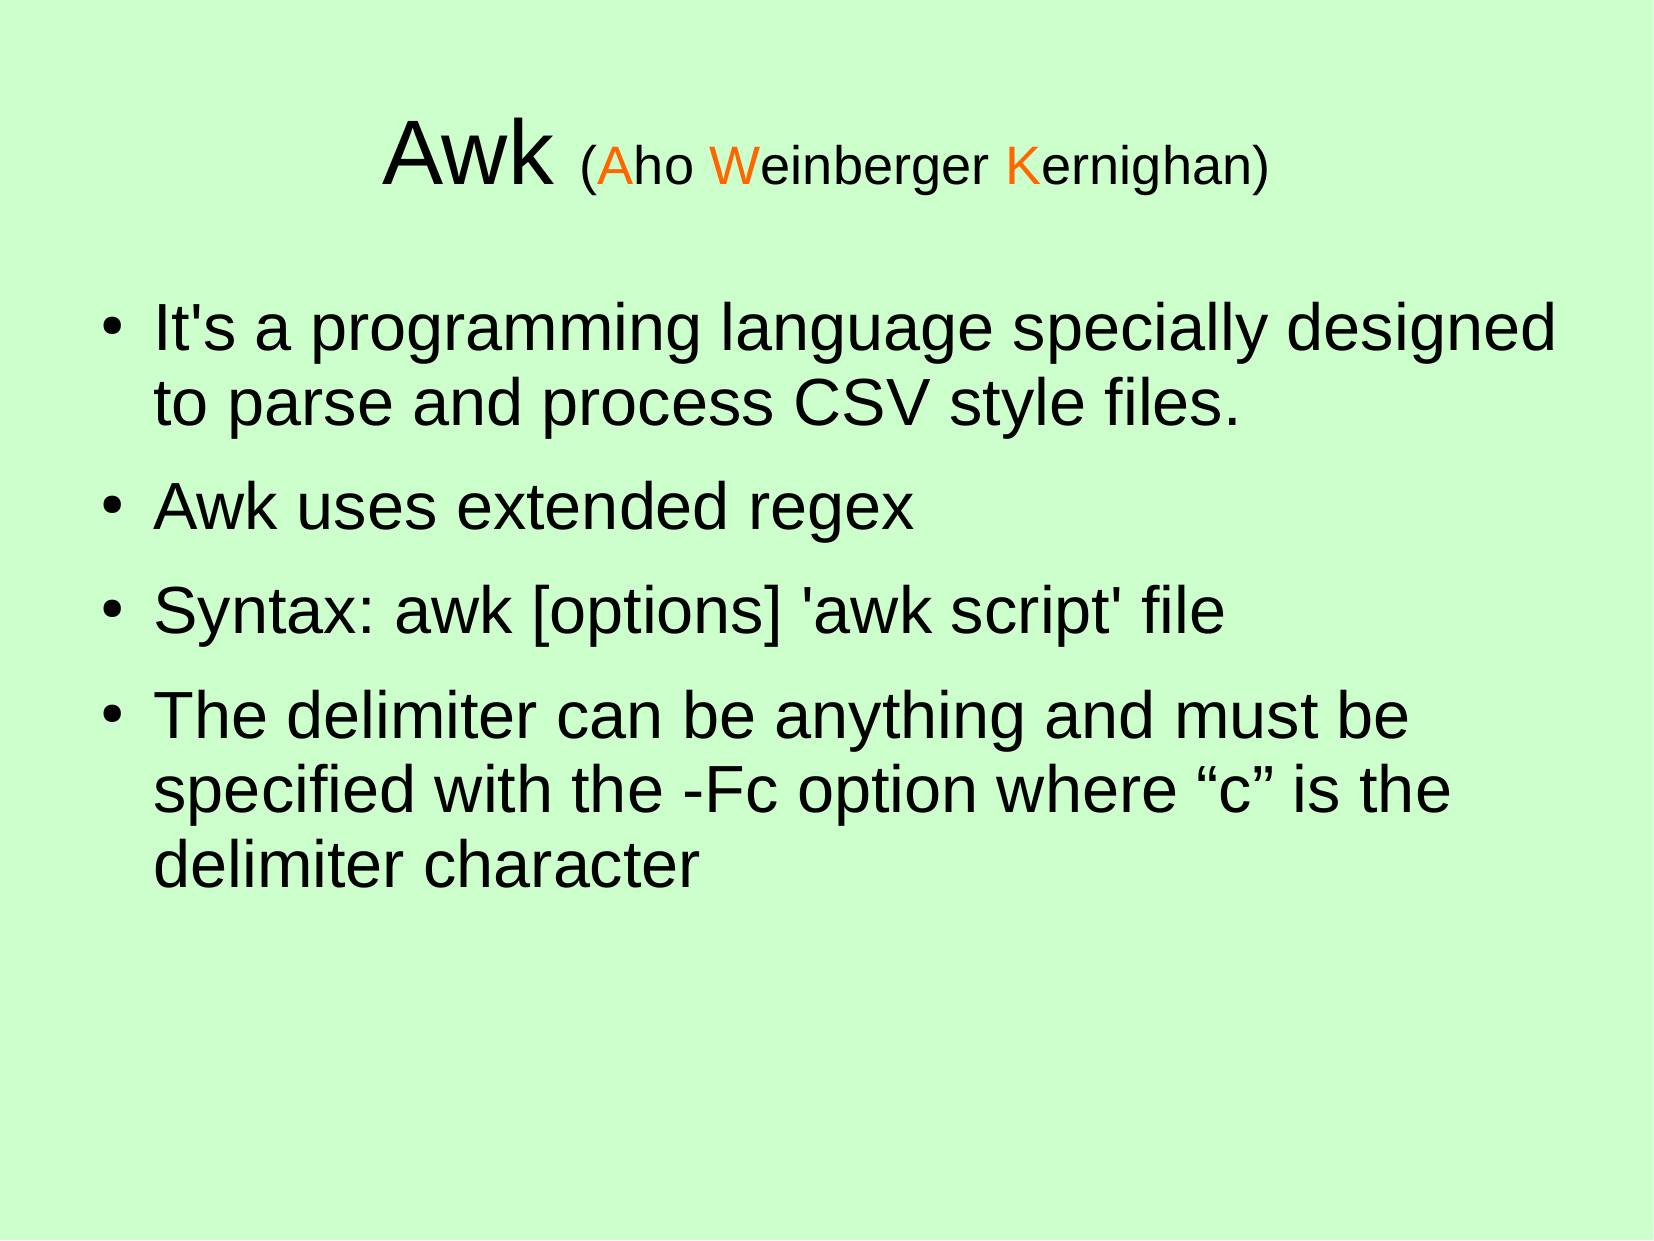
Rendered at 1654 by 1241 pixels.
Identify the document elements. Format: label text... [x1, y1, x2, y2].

list It's a programming language specially designed to parse and process CSV style files. Awk uses extended regex Syntax: awk [options] 'awk script' file The delimiter can be anything and must be specified with the -Fc option where “c” is the delimiter character [82, 290, 1571, 1010]
title Awk (Aho Weinberger Kernighan) [82, 49, 1571, 257]
